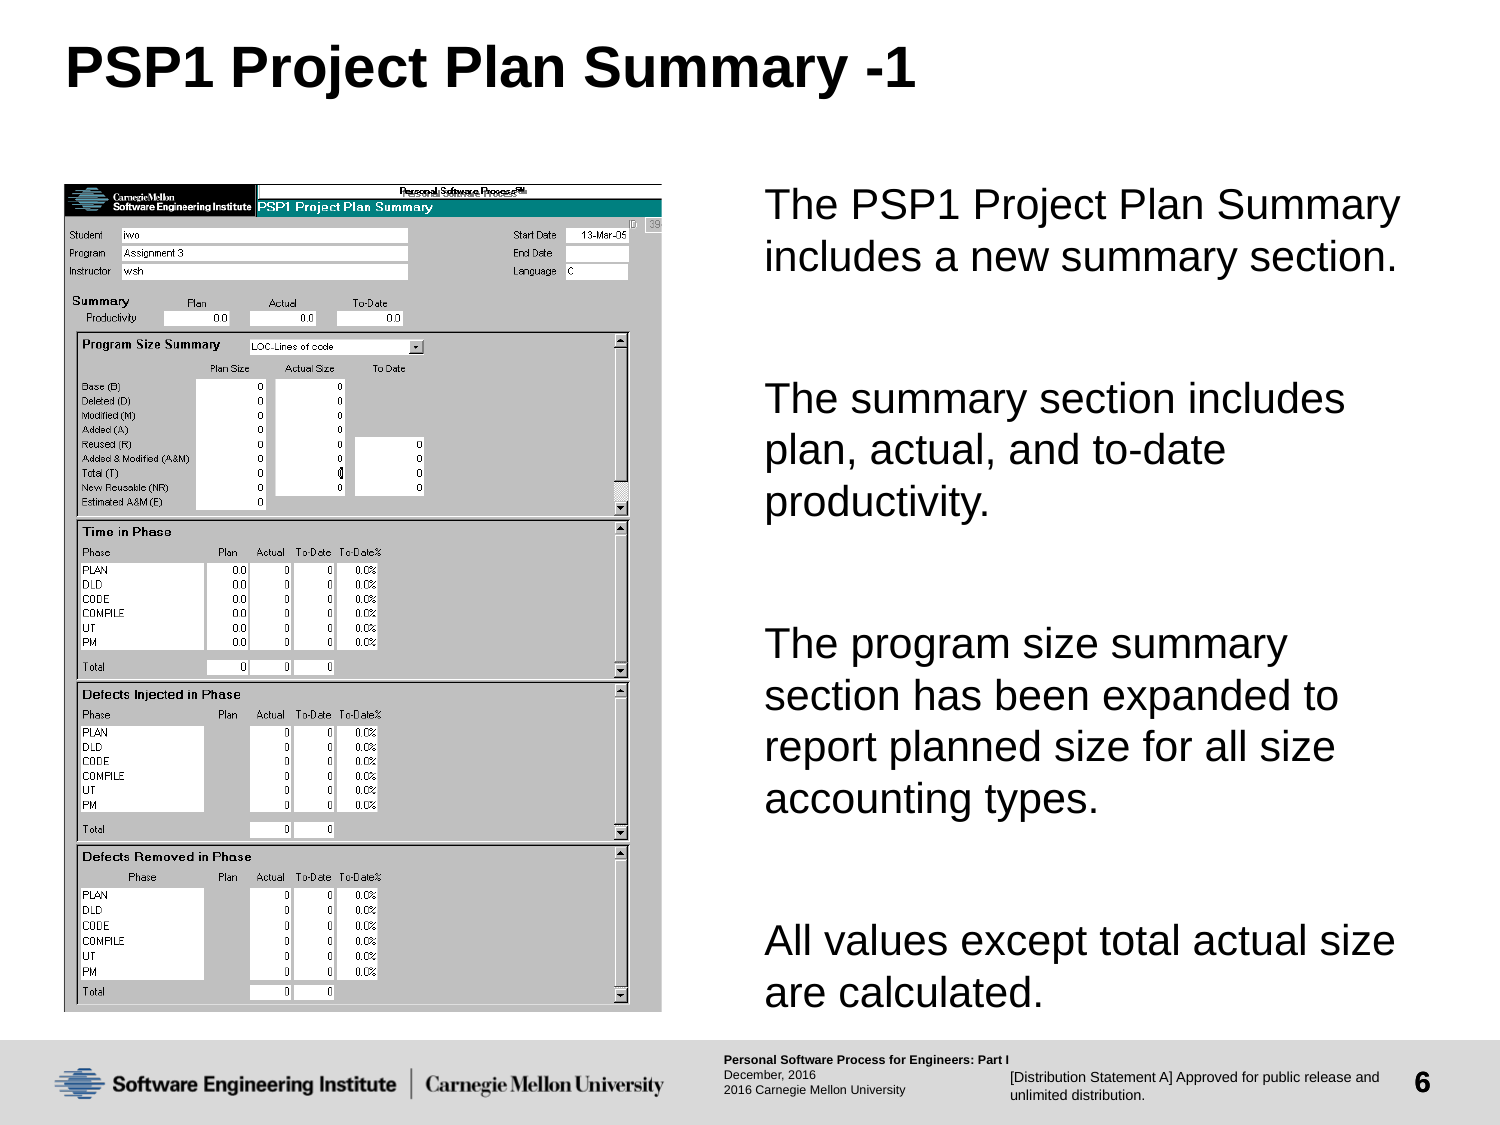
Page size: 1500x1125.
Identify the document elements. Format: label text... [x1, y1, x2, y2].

title PSP1 Project Plan Summary -1 [65, 37, 1313, 148]
picture [63, 184, 662, 1012]
list The PSP1 Project Plan Summary includes a new summary section. The summary section includes plan, actual, and to-date productivity. The program size summary section has been expanded to report planned size for all size accounting types. All values except total actual size are calculated. [764, 176, 1432, 1030]
picture [46, 1061, 673, 1104]
